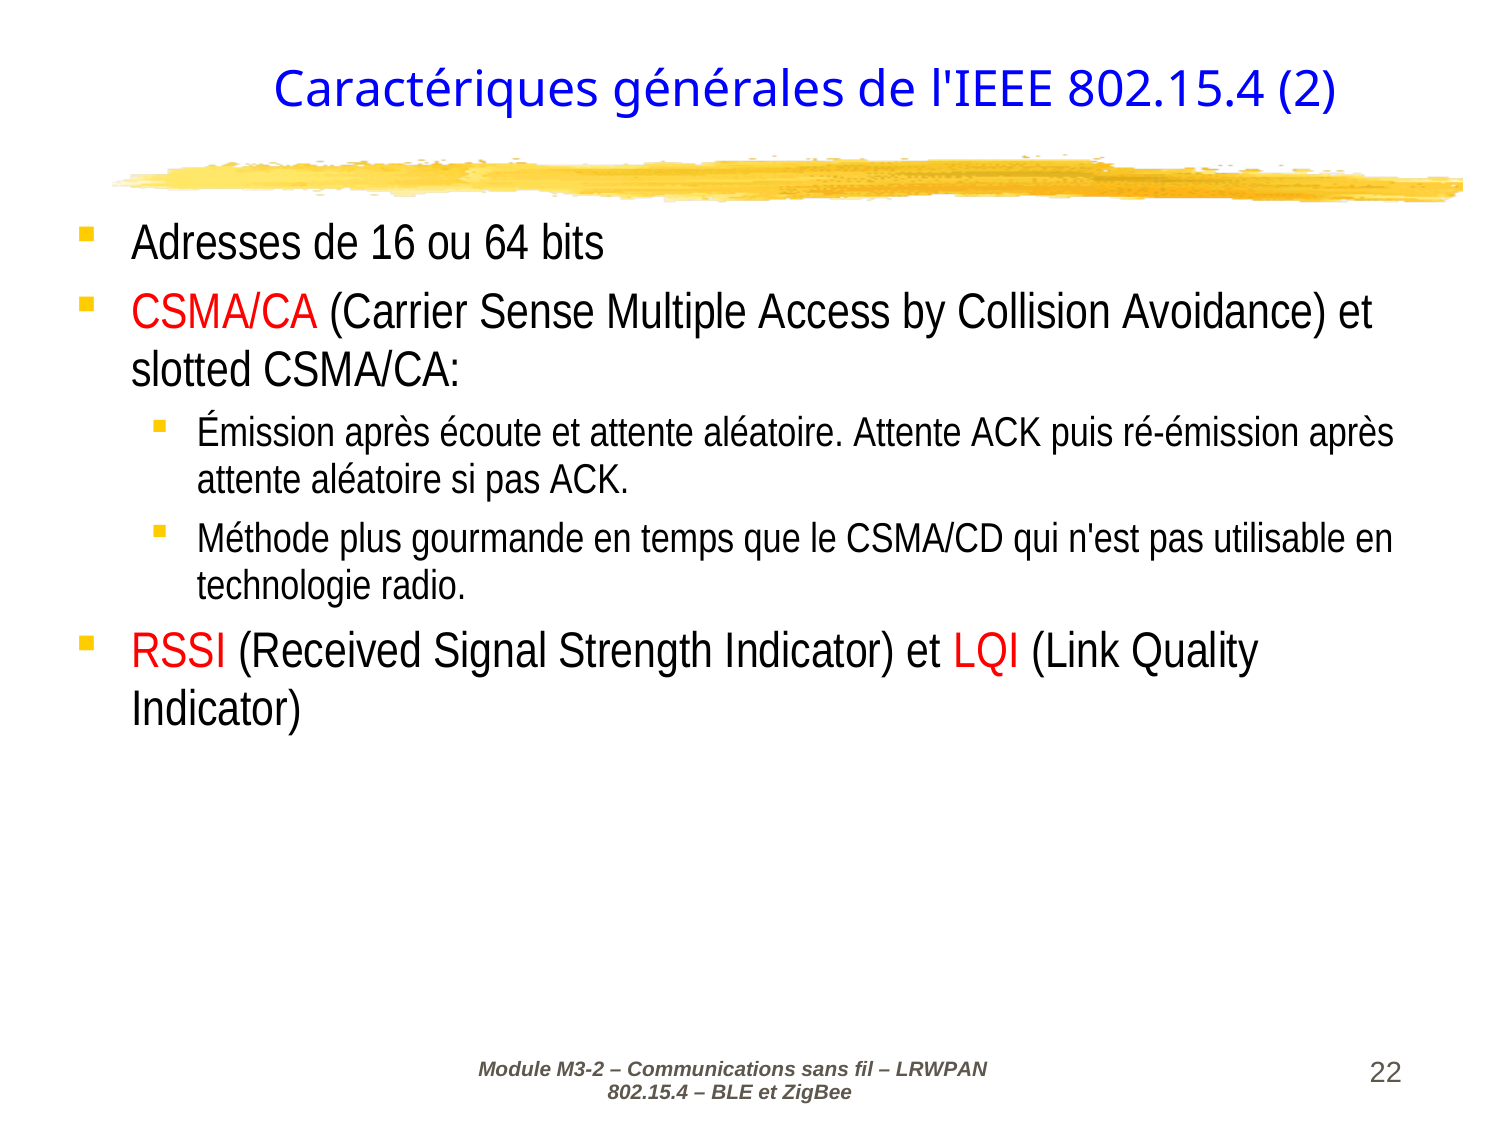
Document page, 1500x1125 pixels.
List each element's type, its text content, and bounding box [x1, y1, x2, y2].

title Caractériques générales de l'IEEE 802.15.4 (2) [62, 37, 1338, 138]
list Adresses de 16 ou 64 bits CSMA/CA (Carrier Sense Multiple Access by Collision Avoidance) et slotted CSMA/CA: Émission après écoute et attente aléatoire. Attente ACK puis ré-émission après attente aléatoire si pas ACK. Méthode plus gourmande en temps que le CSMA/CD qui n'est pas utilisable en technologie radio. RSSI (Received Signal Strength Indicator) et LQI (Link Quality Indicator) [74, 212, 1417, 740]
picture [112, 149, 1463, 213]
